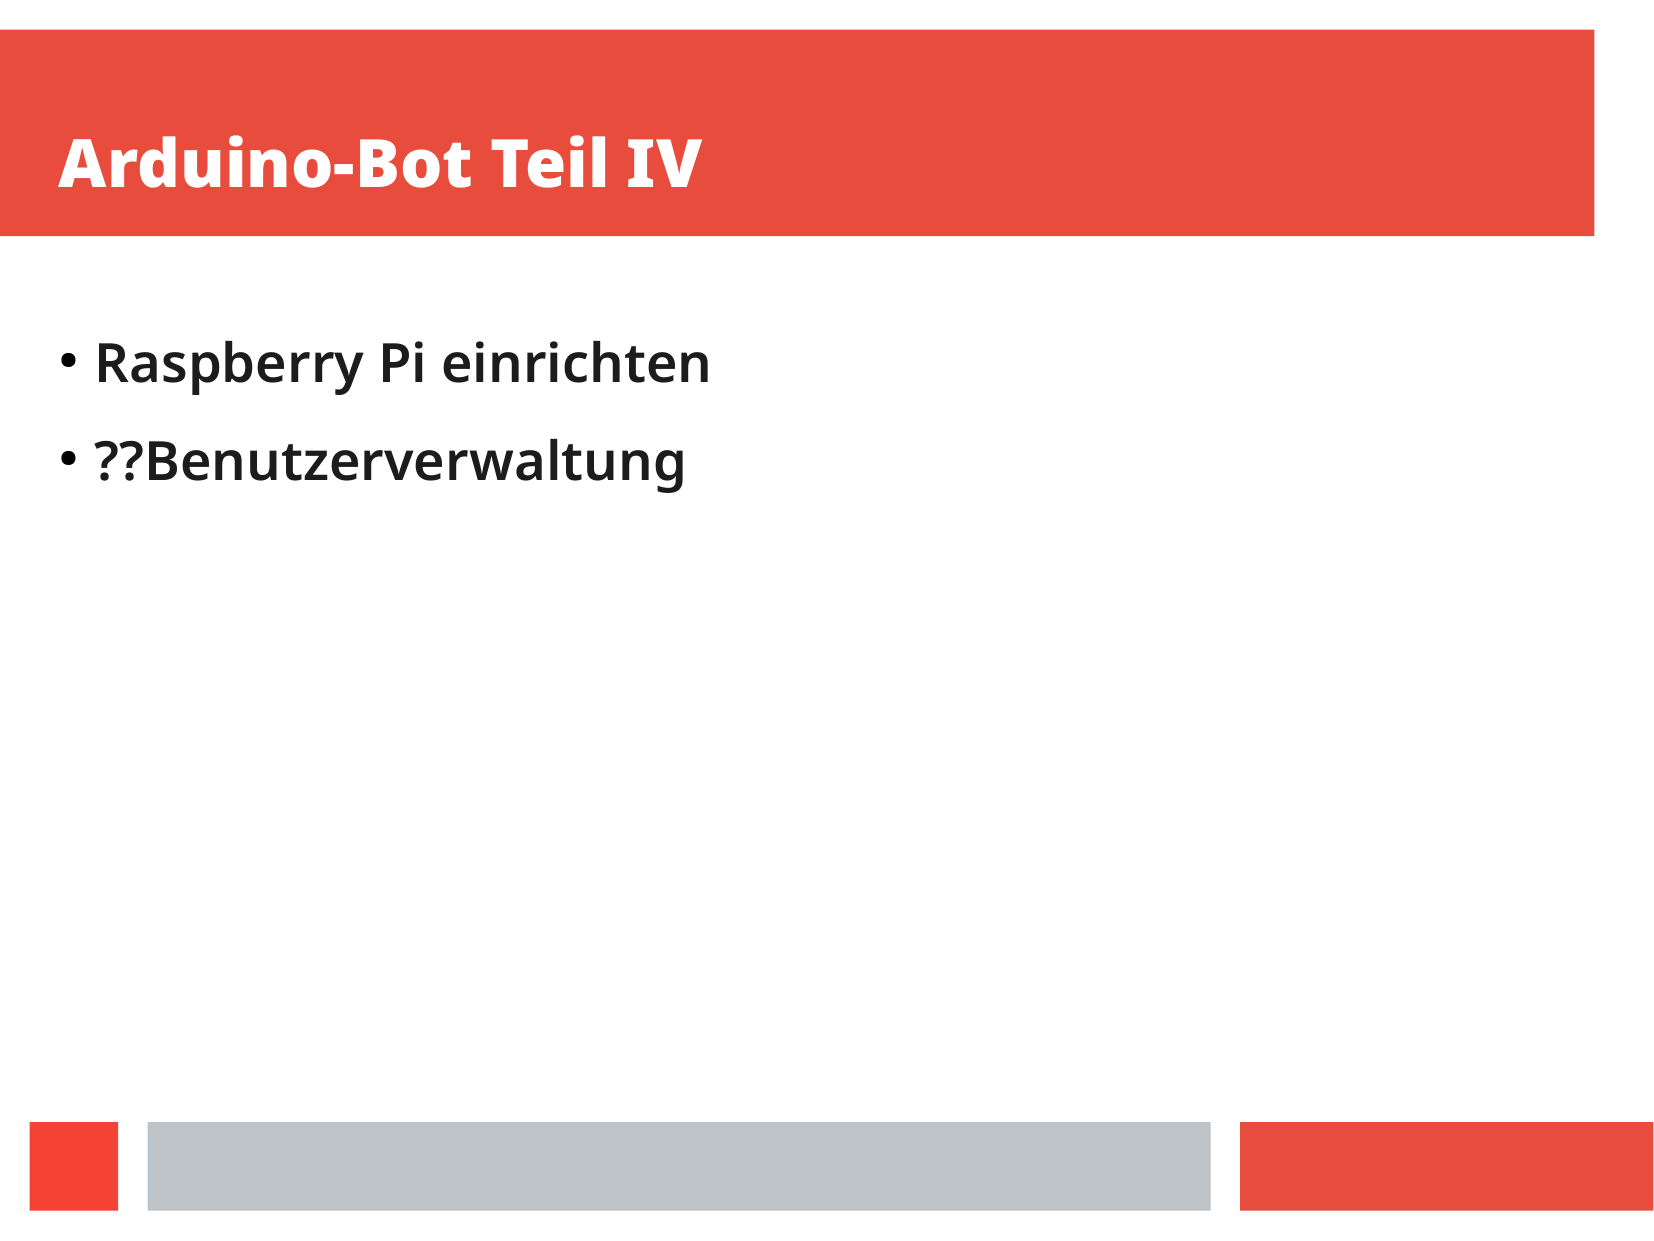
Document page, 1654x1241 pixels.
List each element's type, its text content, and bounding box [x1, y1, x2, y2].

title Arduino-Bot Teil IV [59, 59, 1595, 207]
list Raspberry Pi einrichten ??Benutzerverwaltung [59, 324, 1565, 1093]
